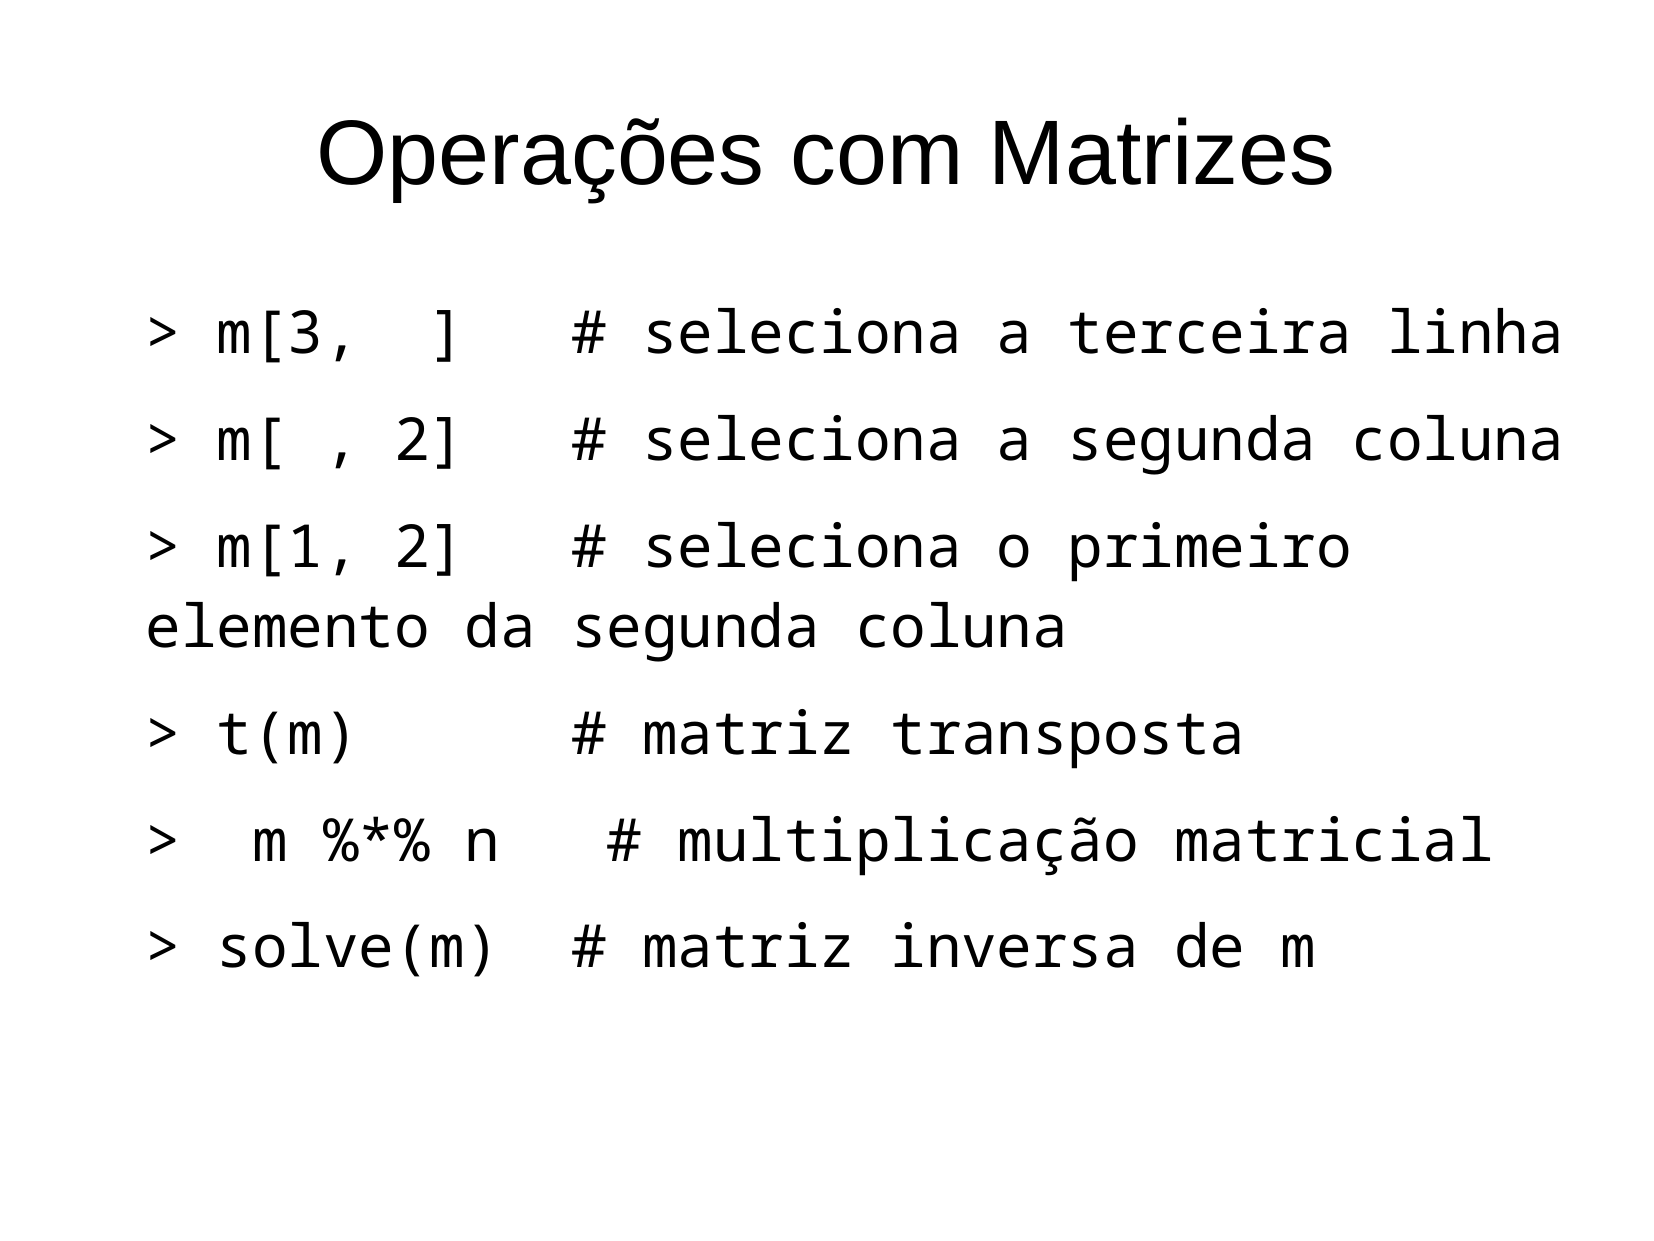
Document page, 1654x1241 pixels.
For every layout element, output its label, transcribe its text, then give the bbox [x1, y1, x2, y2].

list > m[3, ] # seleciona a terceira linha > m[ , 2] # seleciona a segunda coluna > m[1, 2] # seleciona o primeiro elemento da segunda coluna > t(m) # matriz transposta > m %*% n # multiplicação matricial > solve(m) # matriz inversa de m [82, 290, 1571, 1010]
title Operações com Matrizes [82, 49, 1571, 257]
